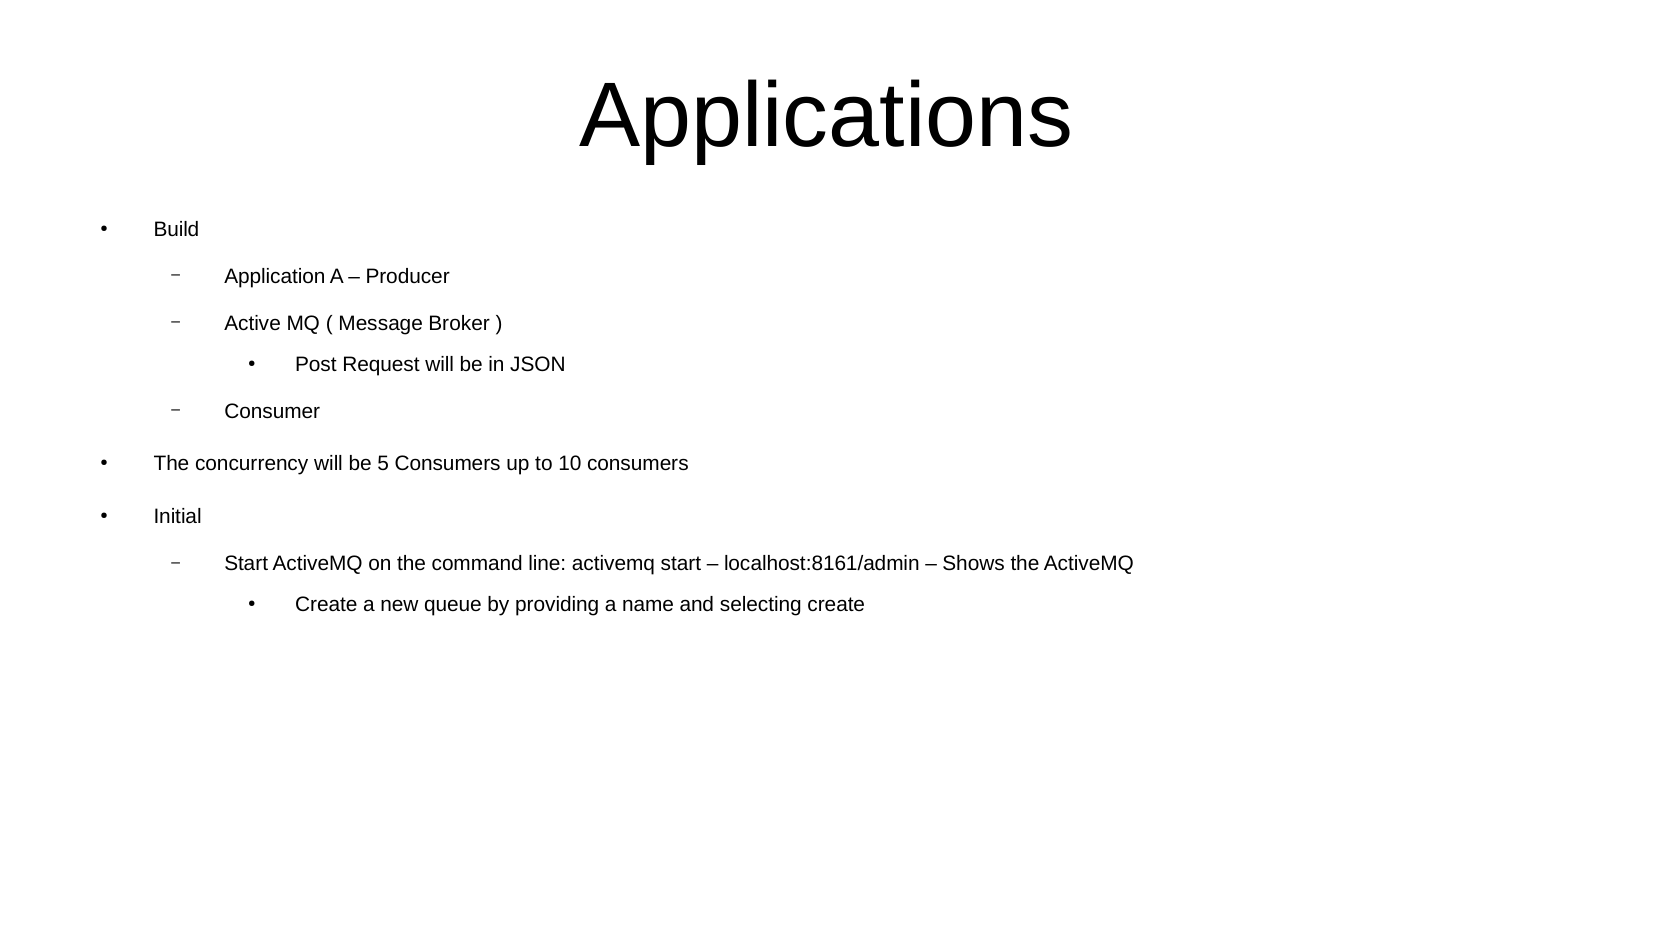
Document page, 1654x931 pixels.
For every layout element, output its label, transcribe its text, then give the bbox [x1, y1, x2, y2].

title Applications [82, 37, 1571, 193]
list Build Application A – Producer Active MQ ( Message Broker ) Post Request will be in JSON Consumer The concurrency will be 5 Consumers up to 10 consumers Initial Start ActiveMQ on the command line: activemq start – localhost:8161/admin – Shows the ActiveMQ Create a new queue by providing a name and selecting create [82, 217, 1621, 916]
